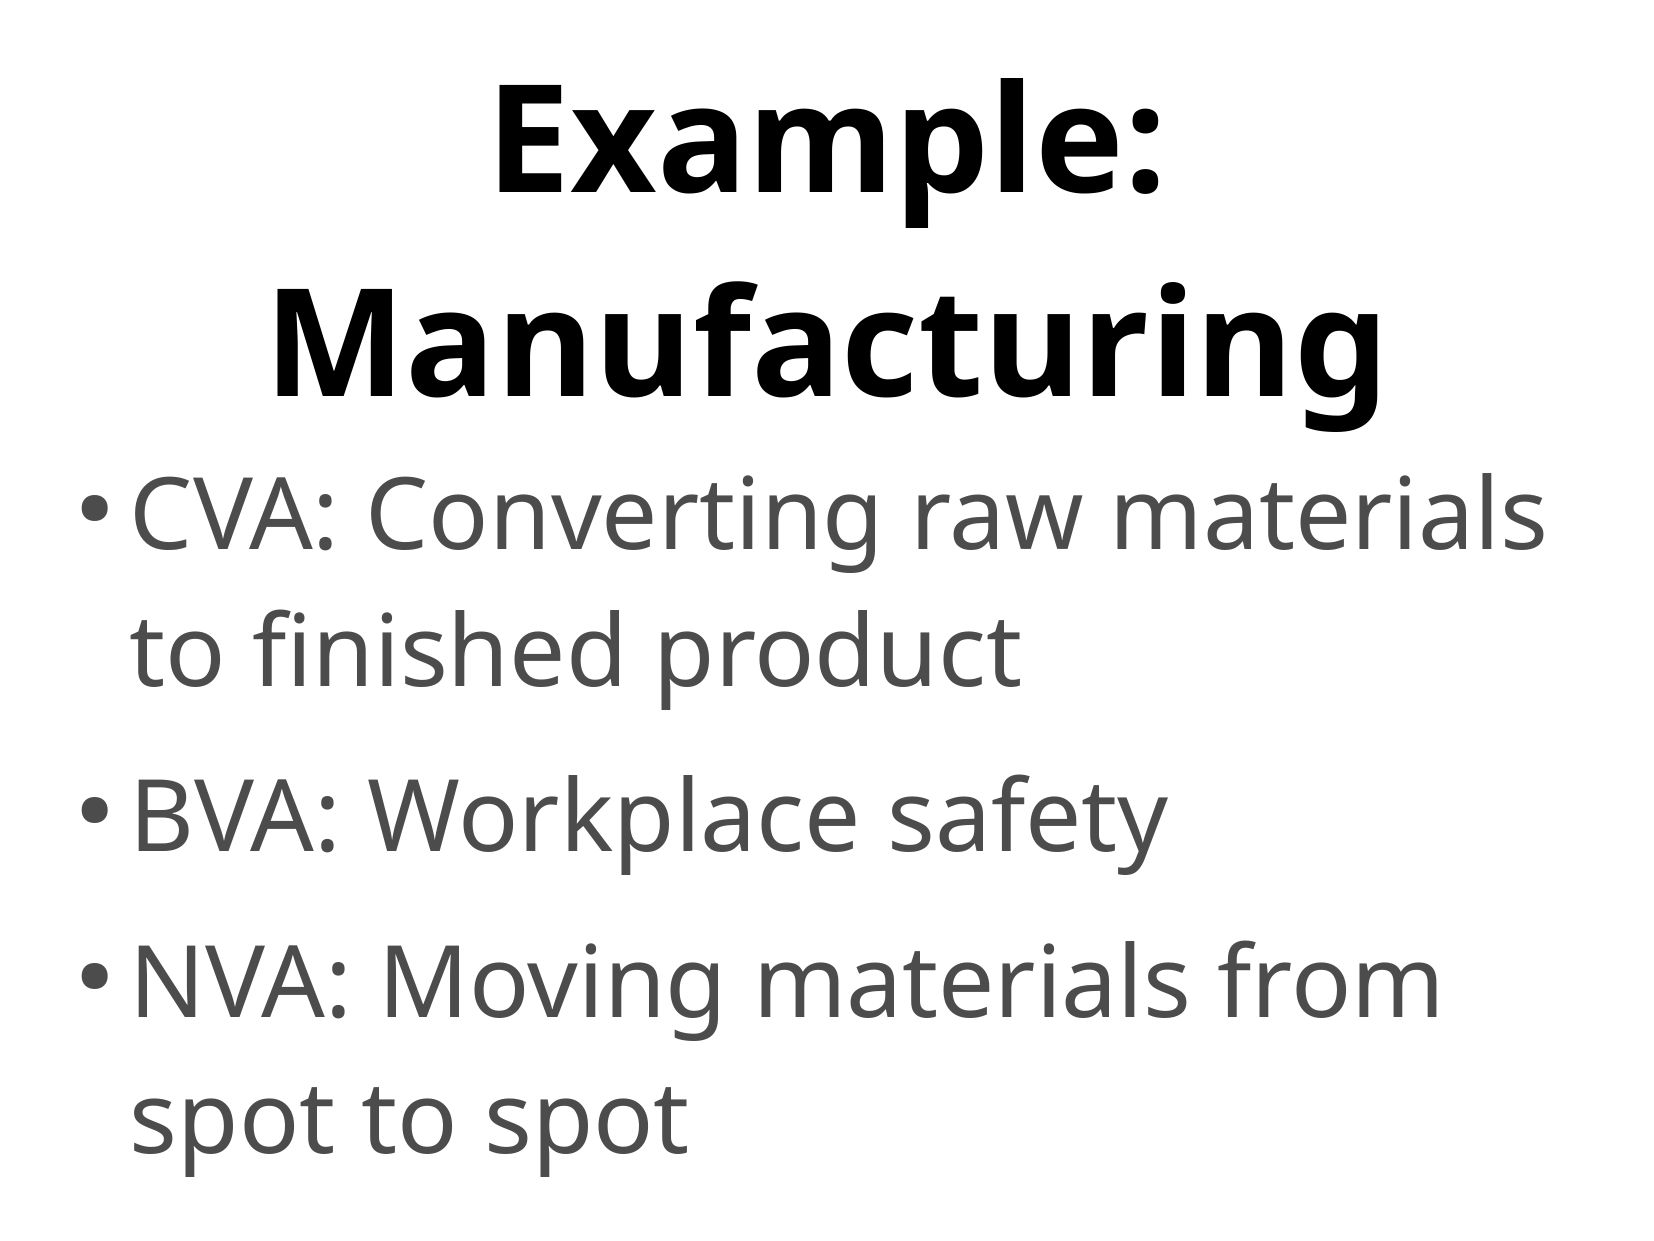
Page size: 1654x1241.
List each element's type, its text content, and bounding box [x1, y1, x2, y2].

title Example: Manufacturing [59, 57, 1595, 415]
list CVA: Converting raw materials to finished product BVA: Workplace safety NVA: Moving materials from spot to spot [59, 442, 1595, 1211]
